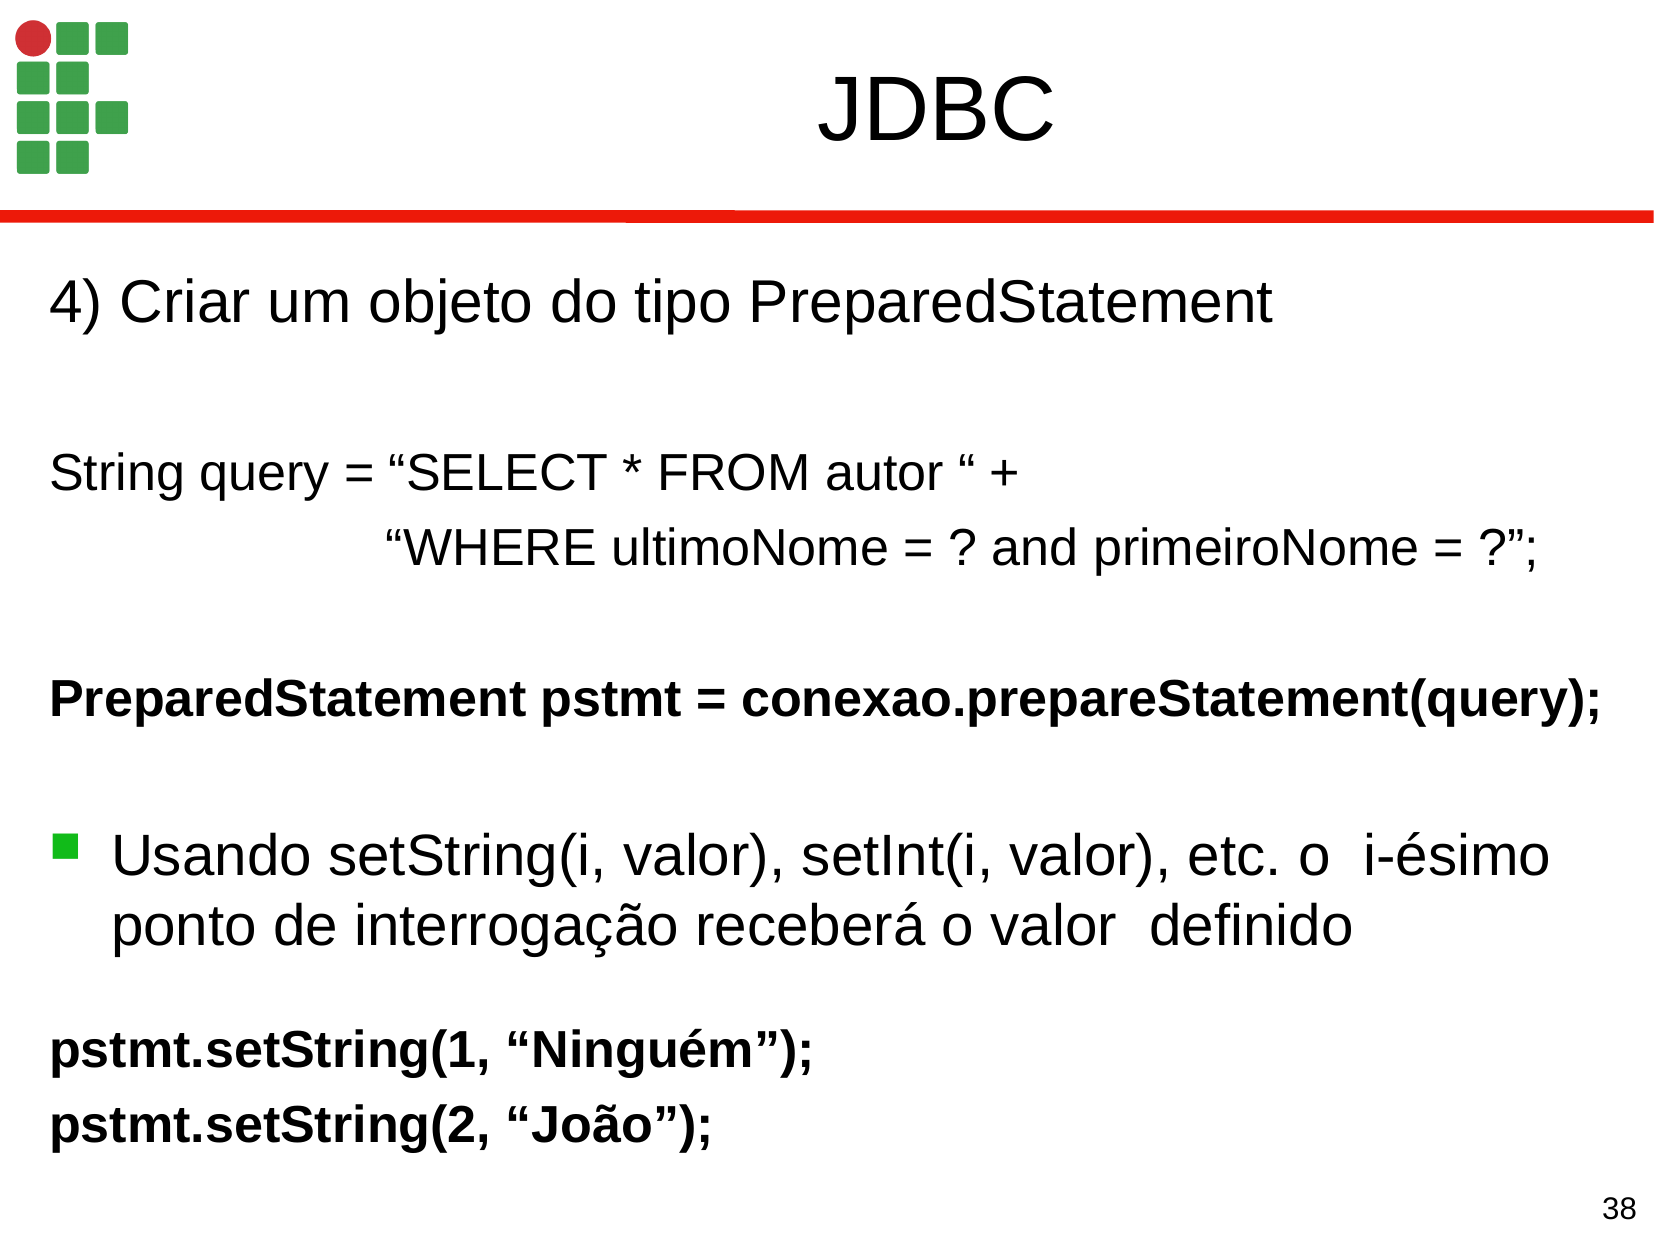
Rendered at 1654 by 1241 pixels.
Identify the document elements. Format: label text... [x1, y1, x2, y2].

text_box 4) Criar um objeto do tipo PreparedStatement String query = “SELECT * FROM autor “ + “WHERE ultimoNome = ? and primeiroNome = ?”; PreparedStatement pstmt = conexao.prepareStatement(query); Usando setString(i, valor), setInt(i, valor), etc. o i-ésimo ponto de interrogação receberá o valor definido pstmt.setString(1, “Ninguém”); pstmt.setString(2, “João”); [32, 253, 1654, 1241]
text_box JDBC [253, 0, 1622, 207]
text_box <number> [1185, 1179, 1654, 1220]
picture [14, 16, 130, 178]
